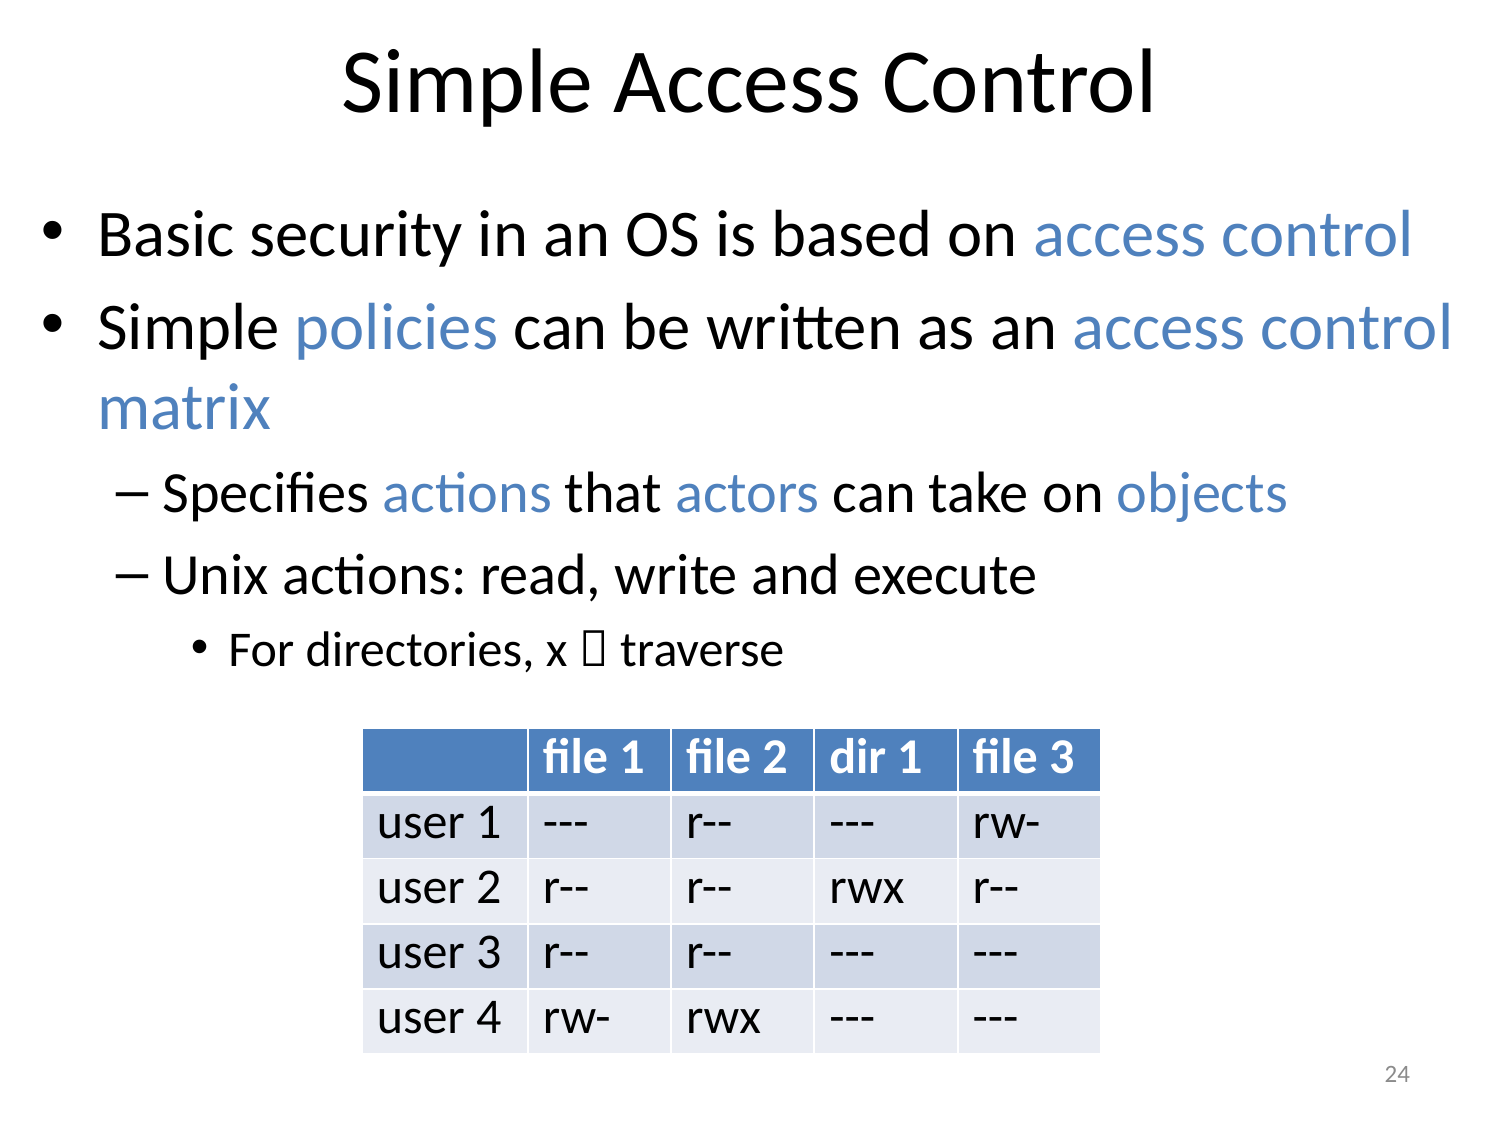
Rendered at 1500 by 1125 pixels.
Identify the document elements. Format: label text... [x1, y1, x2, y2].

table_header file 2 [672, 729, 813, 791]
table_cell user 2 [363, 859, 527, 923]
table_header file 3 [959, 729, 1100, 791]
table_cell r-- [529, 925, 670, 988]
table_cell r-- [959, 859, 1100, 923]
table_header file 1 [529, 729, 670, 791]
slide_number <number> [1074, 1042, 1425, 1103]
list Basic security in an OS is based on access control Simple policies can be written as an access control matrix Specifies actions that actors can take on objects Unix actions: read, write and execute For directories, x  traverse [25, 181, 1481, 715]
table_cell --- [959, 990, 1100, 1053]
table_cell --- [815, 990, 957, 1053]
table_cell r-- [672, 925, 813, 988]
table_header [363, 729, 527, 791]
table_cell rwx [815, 859, 957, 923]
table_cell --- [959, 925, 1100, 988]
table_cell rw- [529, 990, 670, 1053]
table_header dir 1 [815, 729, 957, 791]
table_cell --- [815, 925, 957, 988]
table_cell user 4 [363, 990, 527, 1053]
title Simple Access Control [75, 0, 1425, 170]
table_cell --- [815, 796, 957, 858]
table_cell --- [529, 796, 670, 858]
table_cell r-- [672, 859, 813, 923]
table_cell rwx [672, 990, 813, 1053]
table_cell user 3 [363, 925, 527, 988]
table_cell user 1 [363, 796, 527, 858]
table_cell rw- [959, 796, 1100, 858]
table_cell r-- [529, 859, 670, 923]
table_cell r-- [672, 796, 813, 858]
